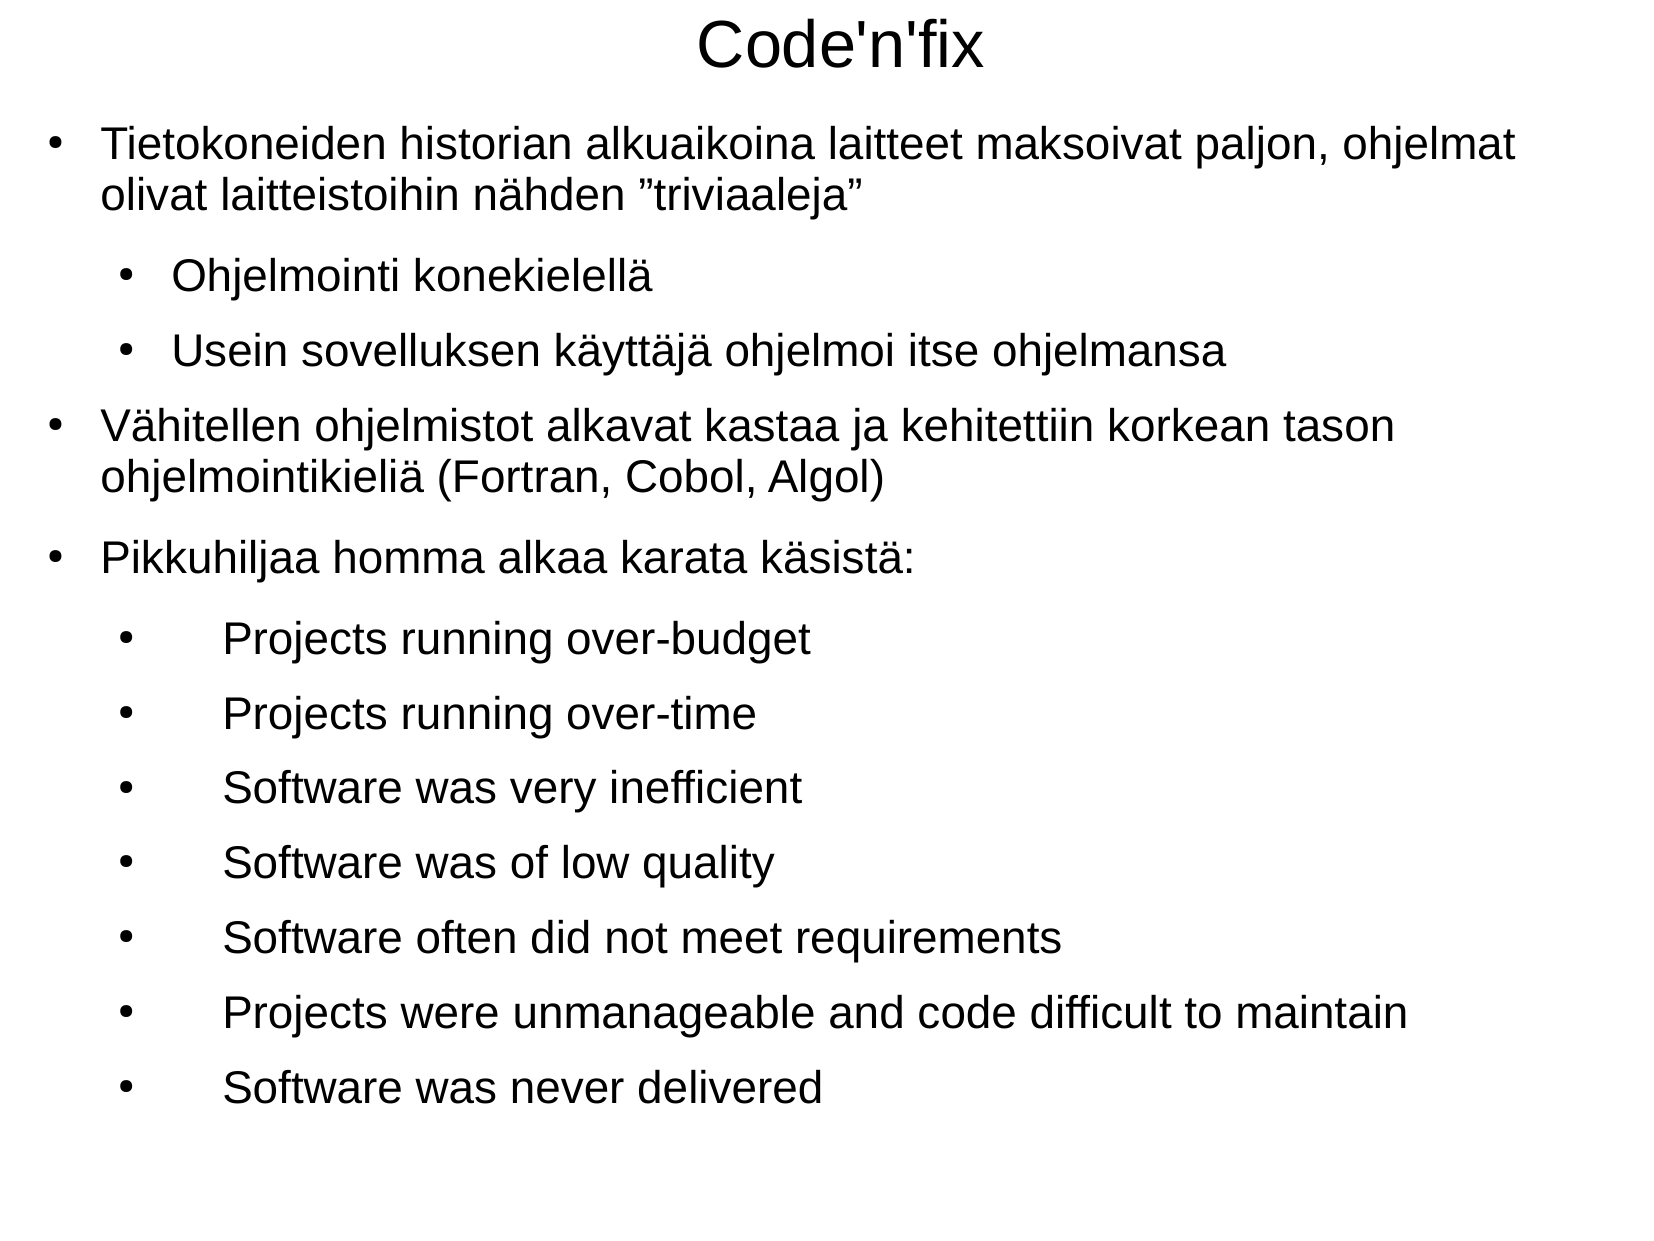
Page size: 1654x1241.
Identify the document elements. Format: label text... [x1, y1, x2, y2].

title Code'n'fix [76, 0, 1625, 89]
list Tietokoneiden historian alkuaikoina laitteet maksoivat paljon, ohjelmat olivat laitteistoihin nähden ”triviaaleja” Ohjelmointi konekielellä Usein sovelluksen käyttäjä ohjelmoi itse ohjelmansa Vähitellen ohjelmistot alkavat kastaa ja kehitettiin korkean tason ohjelmointikieliä (Fortran, Cobol, Algol) Pikkuhiljaa homma alkaa karata käsistä: Projects running over-budget Projects running over-time Software was very inefficient Software was of low quality Software often did not meet requirements Projects were unmanageable and code difficult to maintain Software was never delivered [29, 118, 1625, 1241]
